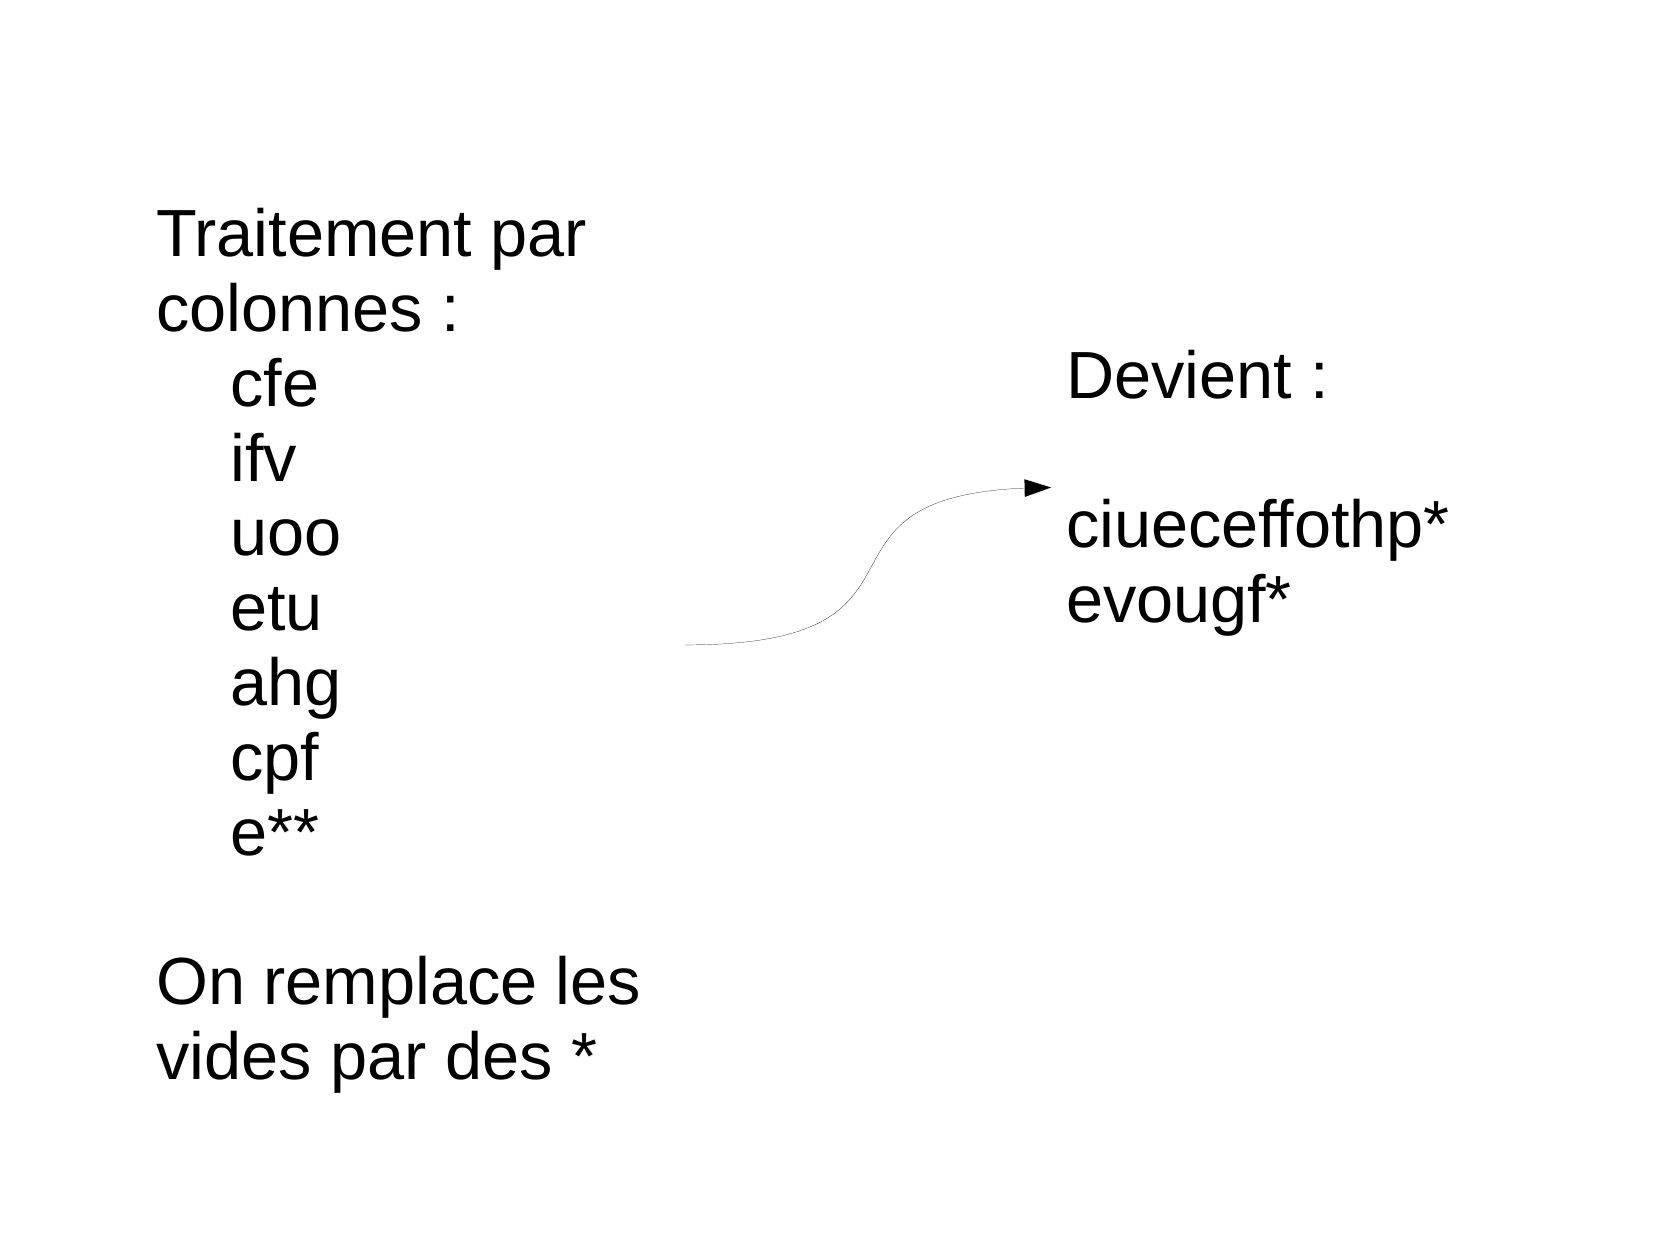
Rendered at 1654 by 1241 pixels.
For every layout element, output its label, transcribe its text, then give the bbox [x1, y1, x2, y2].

text_box Traitement par colonnes : cfe ifv uoo etu ahg cpf e** On remplace les vides par des * [141, 188, 686, 1101]
text_box Devient : ciueceffothp*evougf* [1051, 330, 1501, 645]
